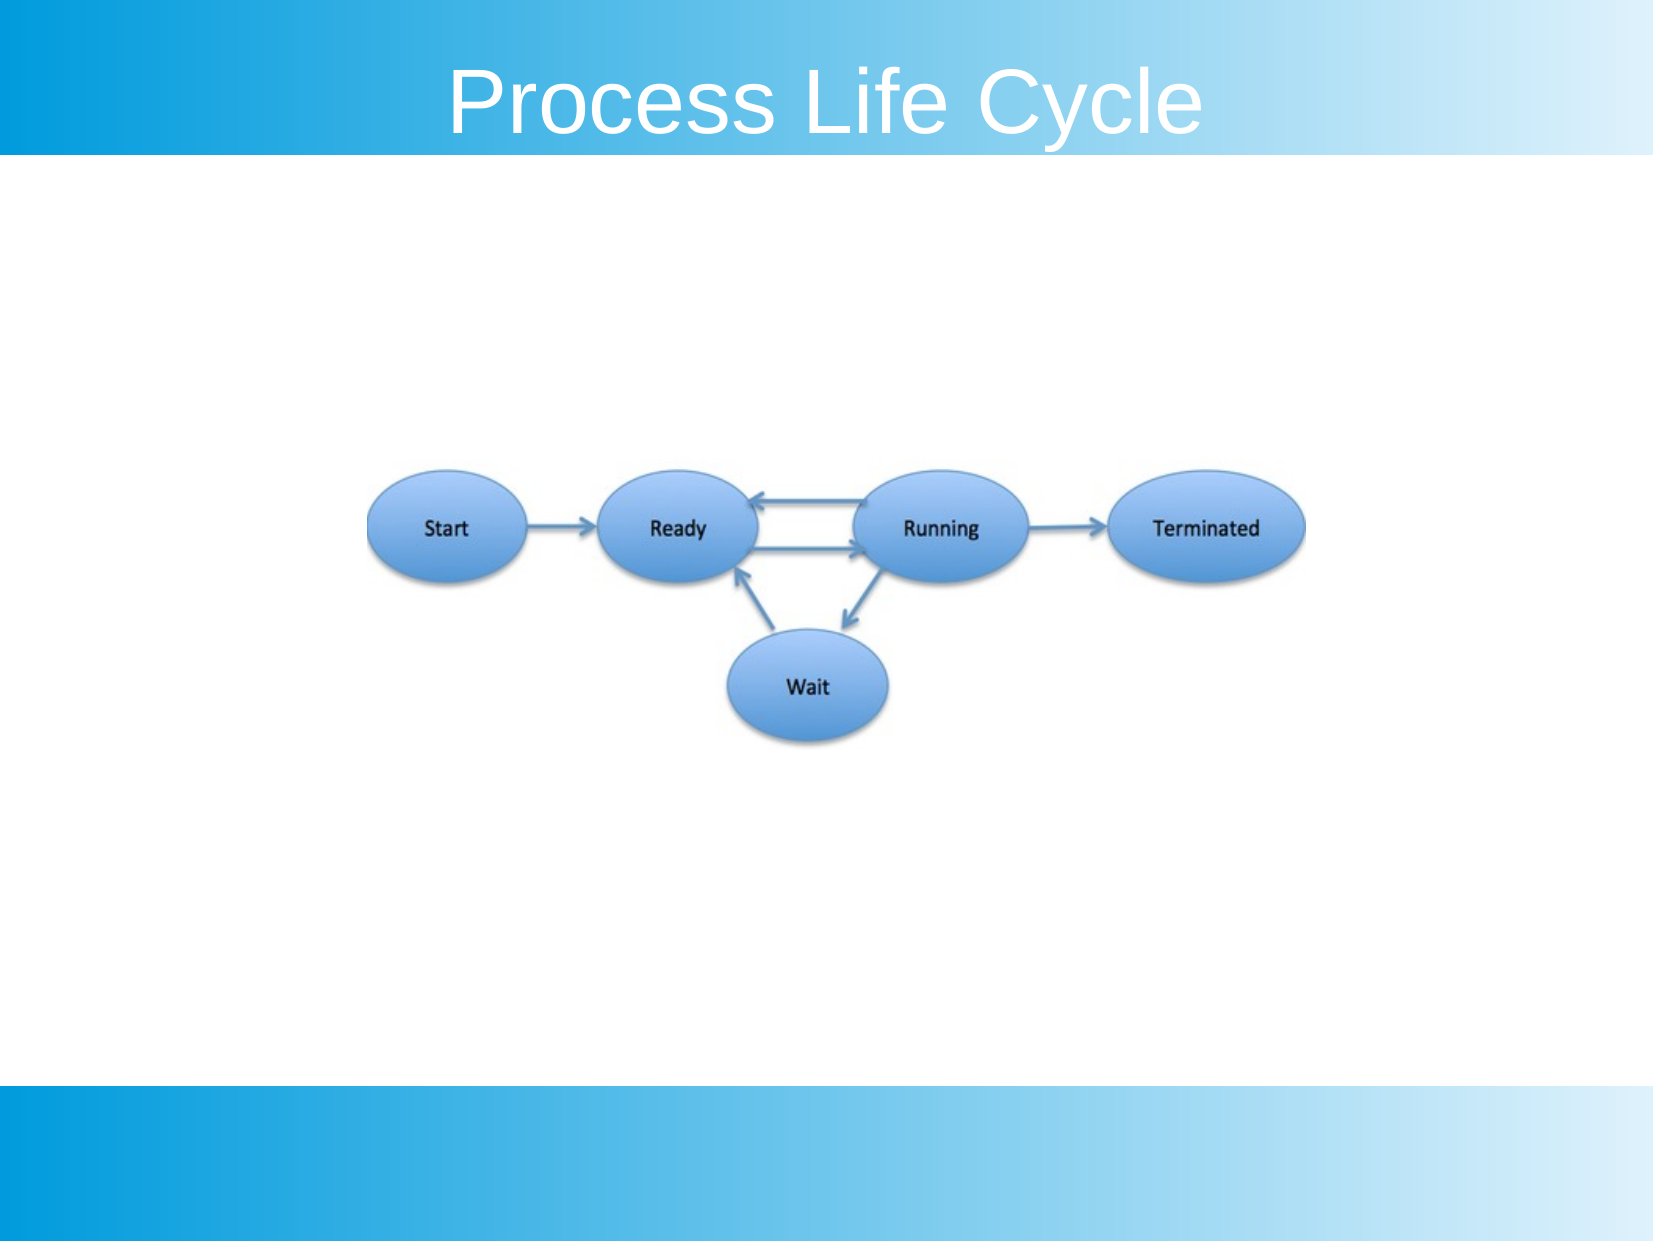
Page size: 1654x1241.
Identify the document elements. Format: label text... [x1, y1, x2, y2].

title Process Life Cycle [82, 49, 1571, 155]
picture [367, 435, 1306, 751]
